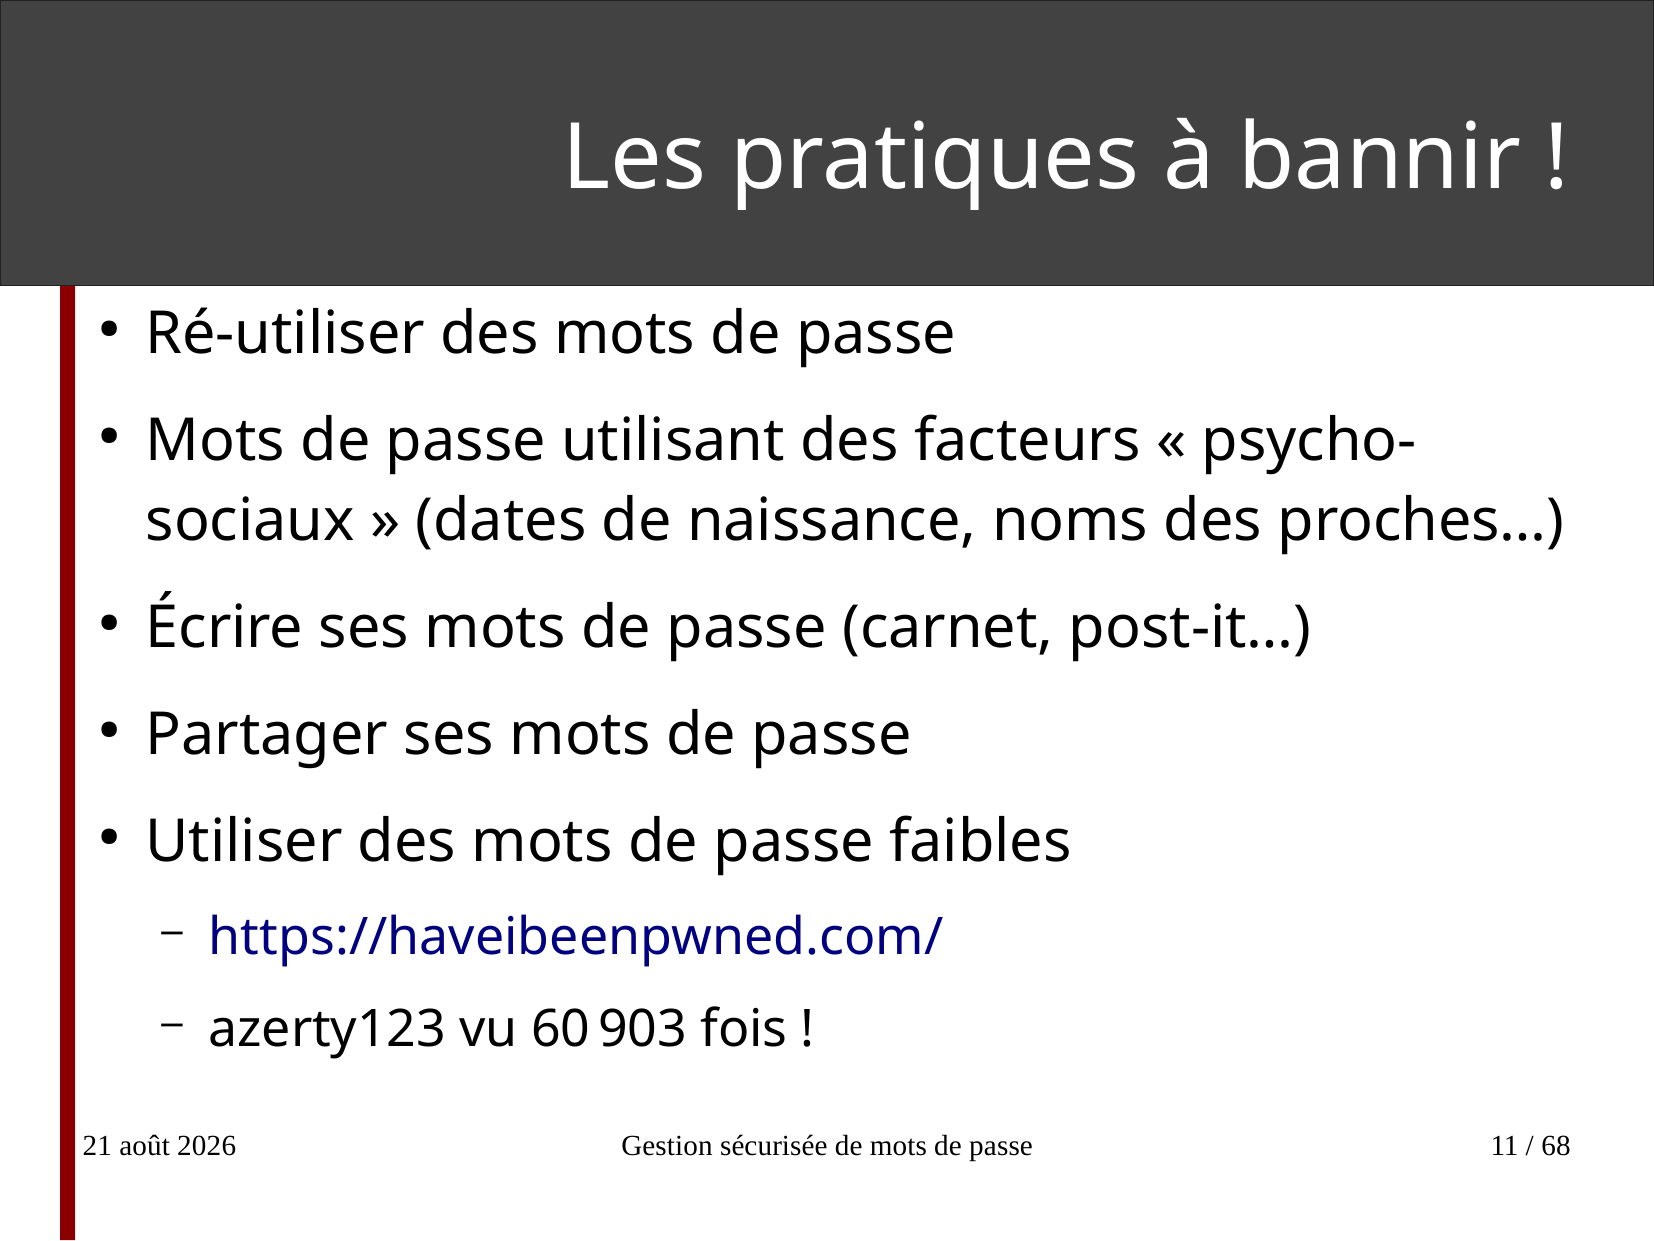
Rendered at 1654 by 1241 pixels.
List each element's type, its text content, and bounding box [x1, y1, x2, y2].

title Les pratiques à bannir ! [82, 49, 1571, 257]
list Ré-utiliser des mots de passe Mots de passe utilisant des facteurs « psycho-sociaux » (dates de naissance, noms des proches…) Écrire ses mots de passe (carnet, post-it…) Partager ses mots de passe Utiliser des mots de passe faibles https://haveibeenpwned.com/ azerty123 vu 60 903 fois ! [82, 290, 1571, 1096]
